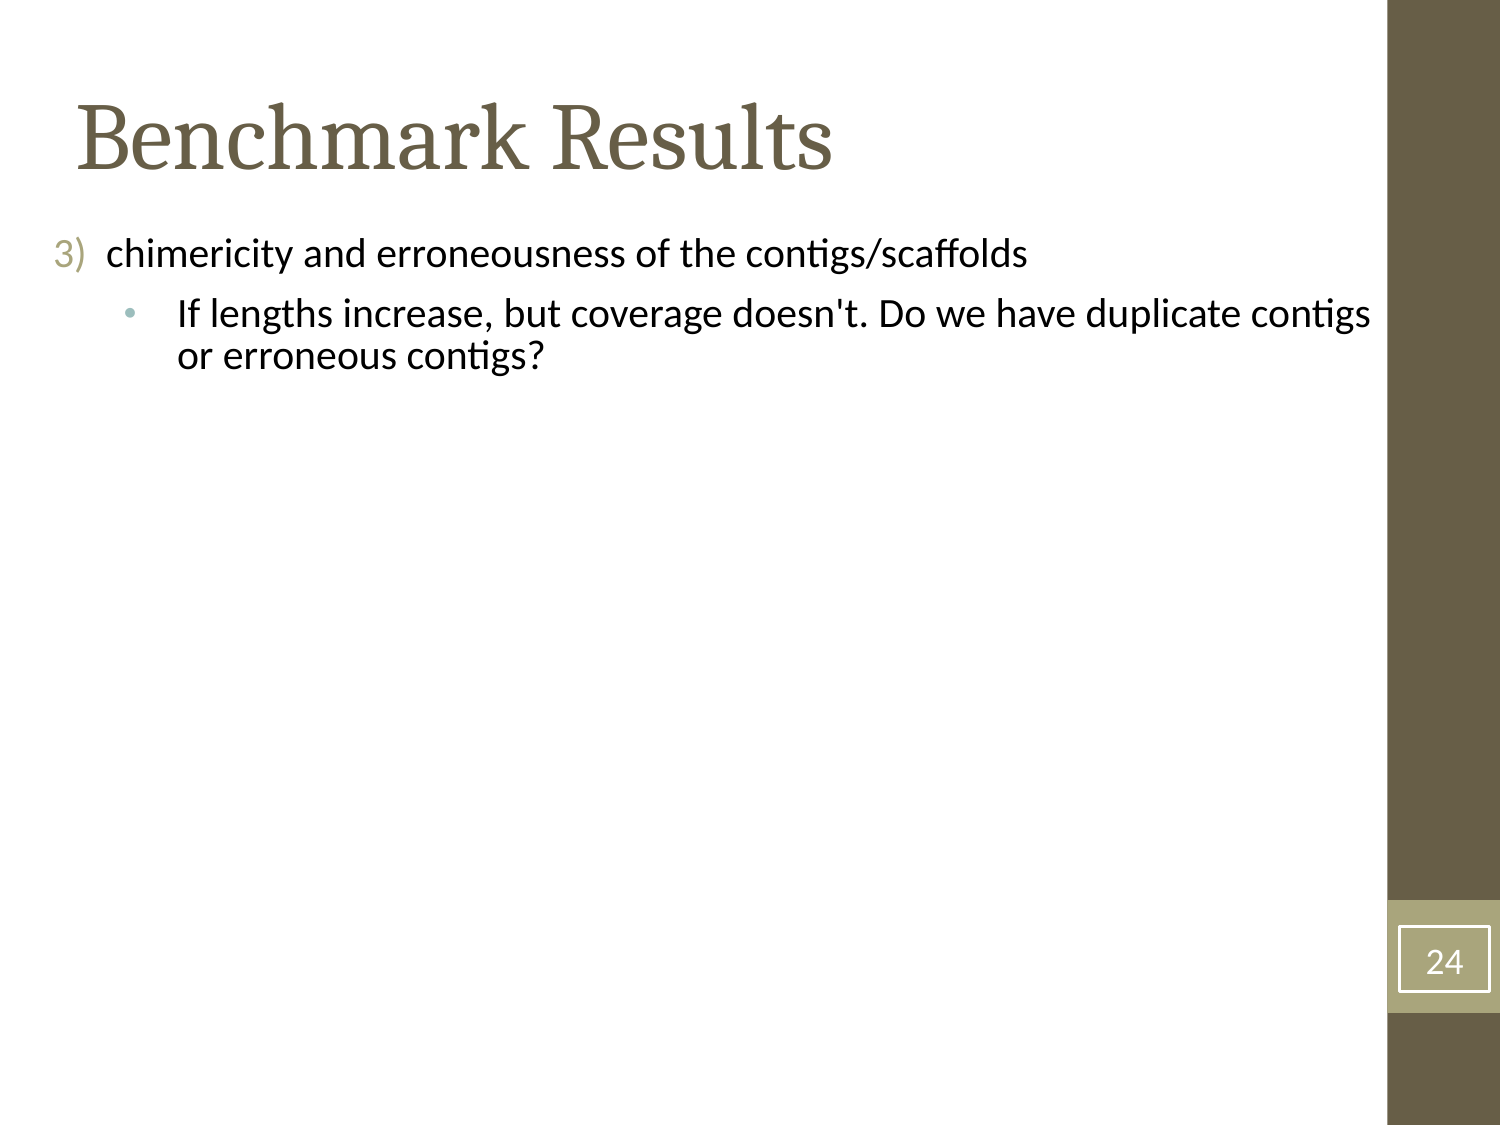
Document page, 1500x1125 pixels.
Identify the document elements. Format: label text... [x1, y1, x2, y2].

title Benchmark Results [75, 82, 1326, 195]
list chimericity and erroneousness of the contigs/scaﬀolds If lengths increase, but coverage doesn't. Do we have duplicate contigs or erroneous contigs? [35, 236, 1382, 1063]
